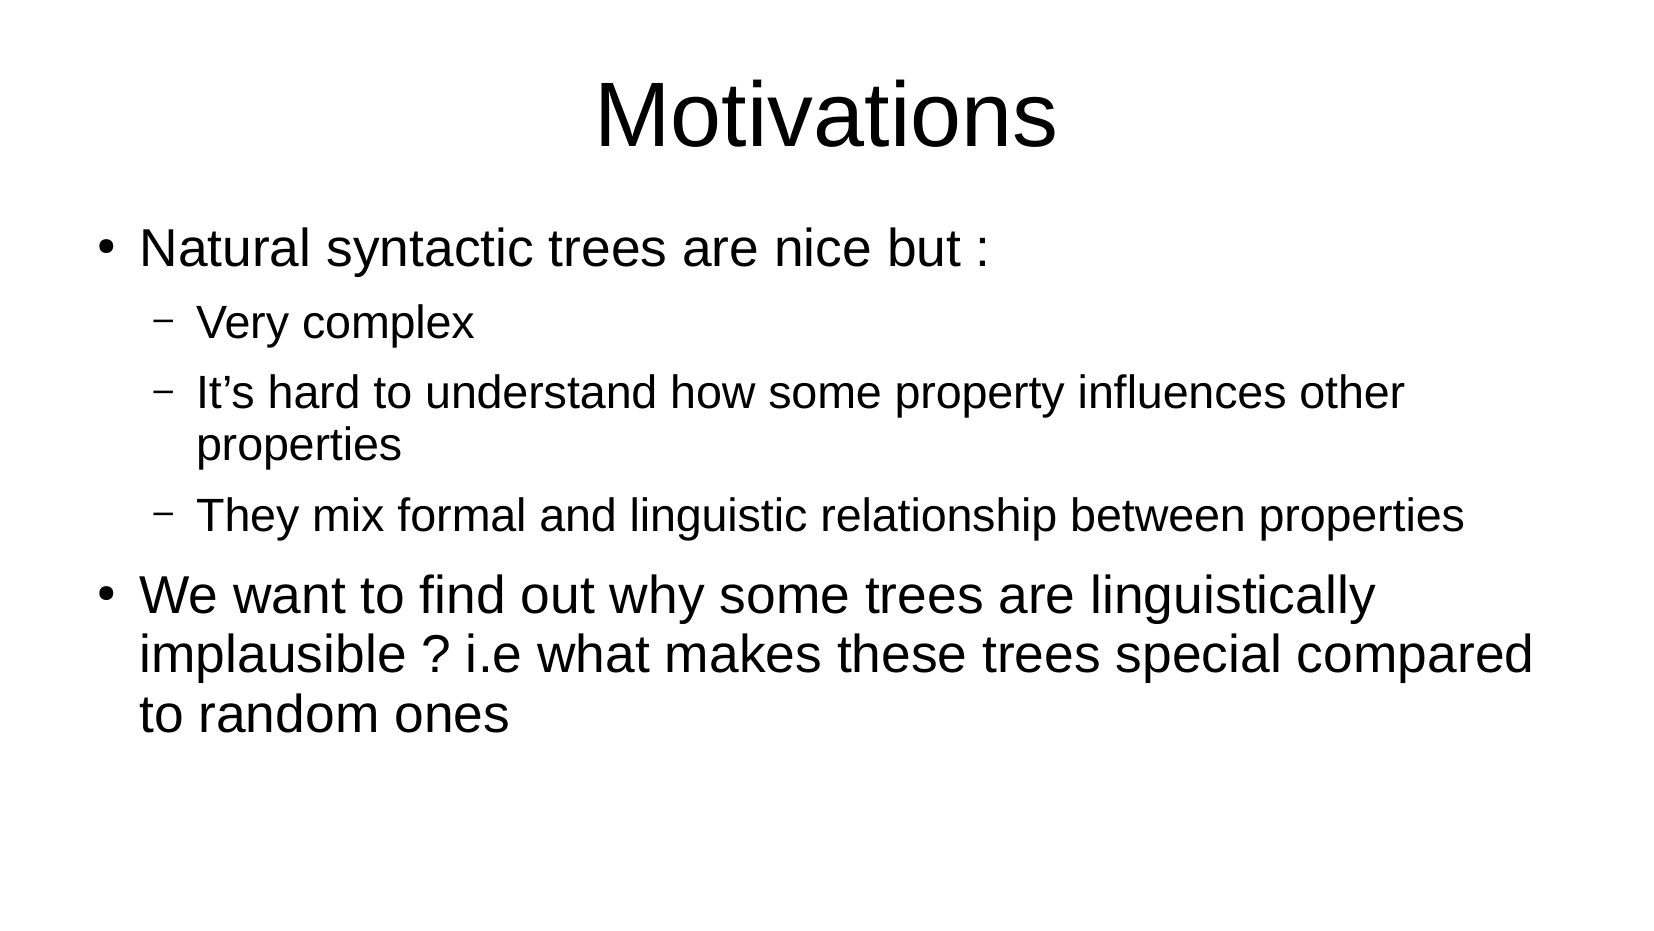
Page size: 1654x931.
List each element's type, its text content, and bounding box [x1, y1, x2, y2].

title Motivations [82, 37, 1571, 193]
list Natural syntactic trees are nice but : Very complex It’s hard to understand how some property influences other properties They mix formal and linguistic relationship between properties We want to find out why some trees are linguistically implausible ? i.e what makes these trees special compared to random ones [82, 217, 1571, 758]
